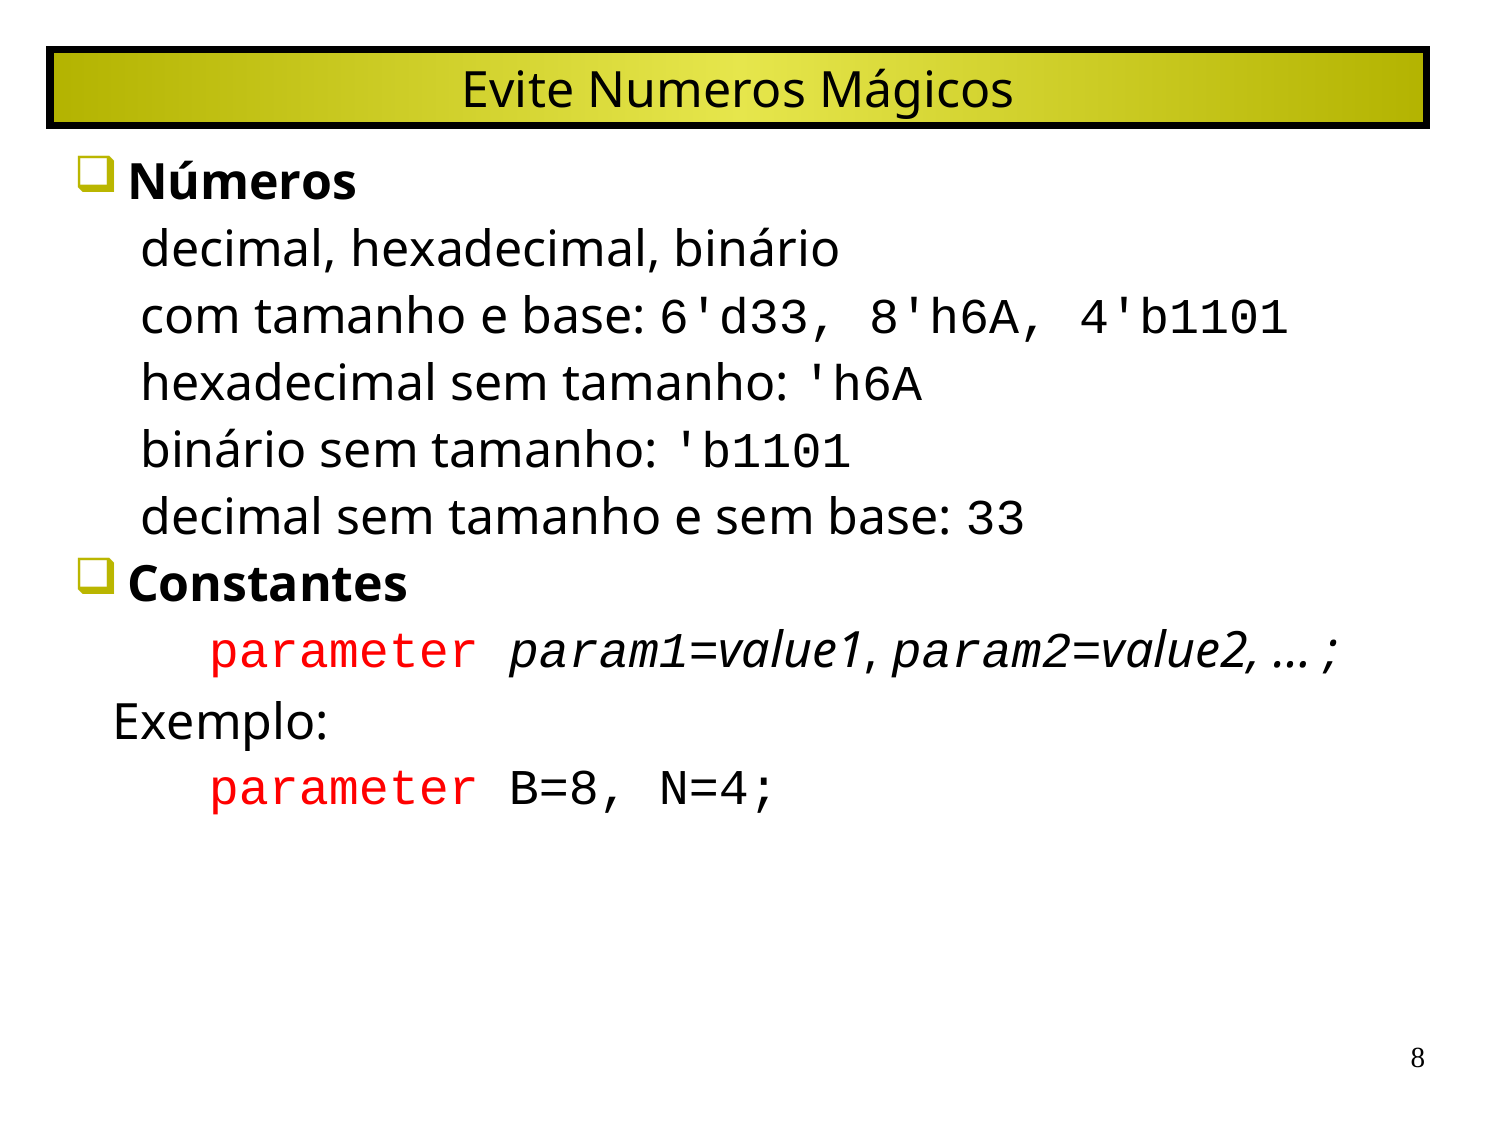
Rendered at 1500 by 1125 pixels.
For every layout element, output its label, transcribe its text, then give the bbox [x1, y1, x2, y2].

list Números decimal, hexadecimal, binário com tamanho e base: 6'd33, 8'h6A, 4'b1101 hexadecimal sem tamanho: 'h6A binário sem tamanho: 'b1101 decimal sem tamanho e sem base: 33 Constantes parameter param1=value1, param2=value2, … ; Exemplo: parameter B=8, N=4; [59, 118, 1436, 1093]
title Evite Numeros Mágicos [49, 49, 1427, 126]
